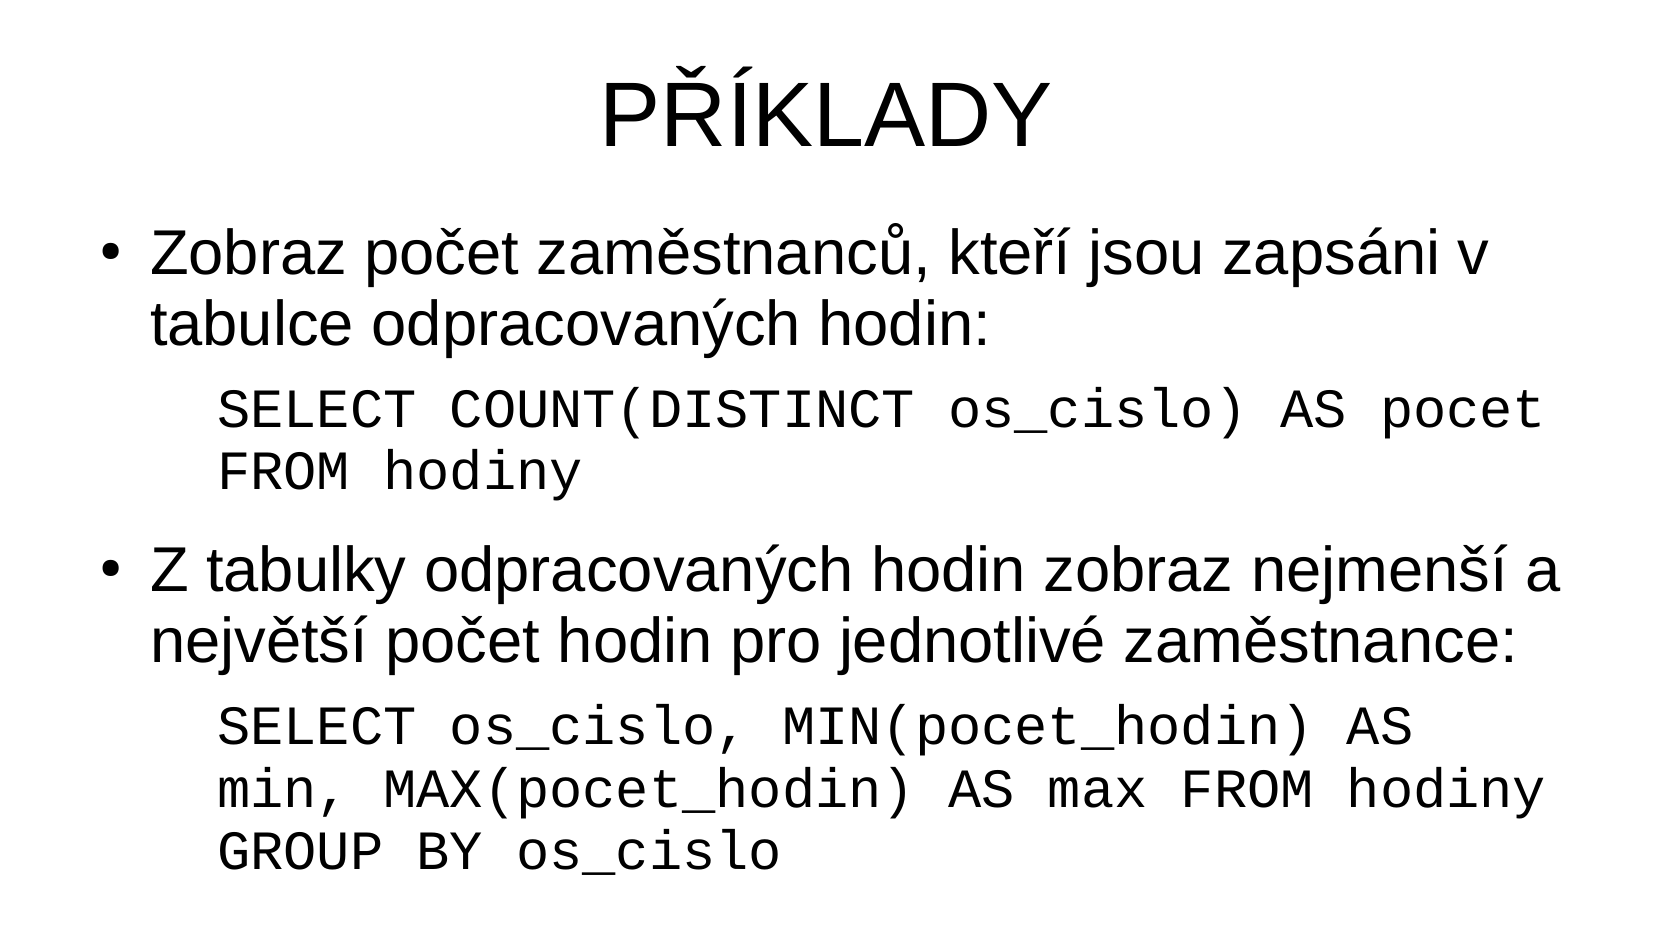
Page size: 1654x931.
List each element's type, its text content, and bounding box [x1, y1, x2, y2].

list Zobraz počet zaměstnanců, kteří jsou zapsáni v tabulce odpracovaných hodin: SELECT COUNT(DISTINCT os_cislo) AS pocet FROM hodiny Z tabulky odpracovaných hodin zobraz nejmenší a největší počet hodin pro jednotlivé zaměstnance: SELECT os_cislo, MIN(pocet_hodin) AS min, MAX(pocet_hodin) AS max FROM hodiny GROUP BY os_cislo [82, 217, 1571, 916]
title PŘÍKLADY [82, 37, 1571, 193]
